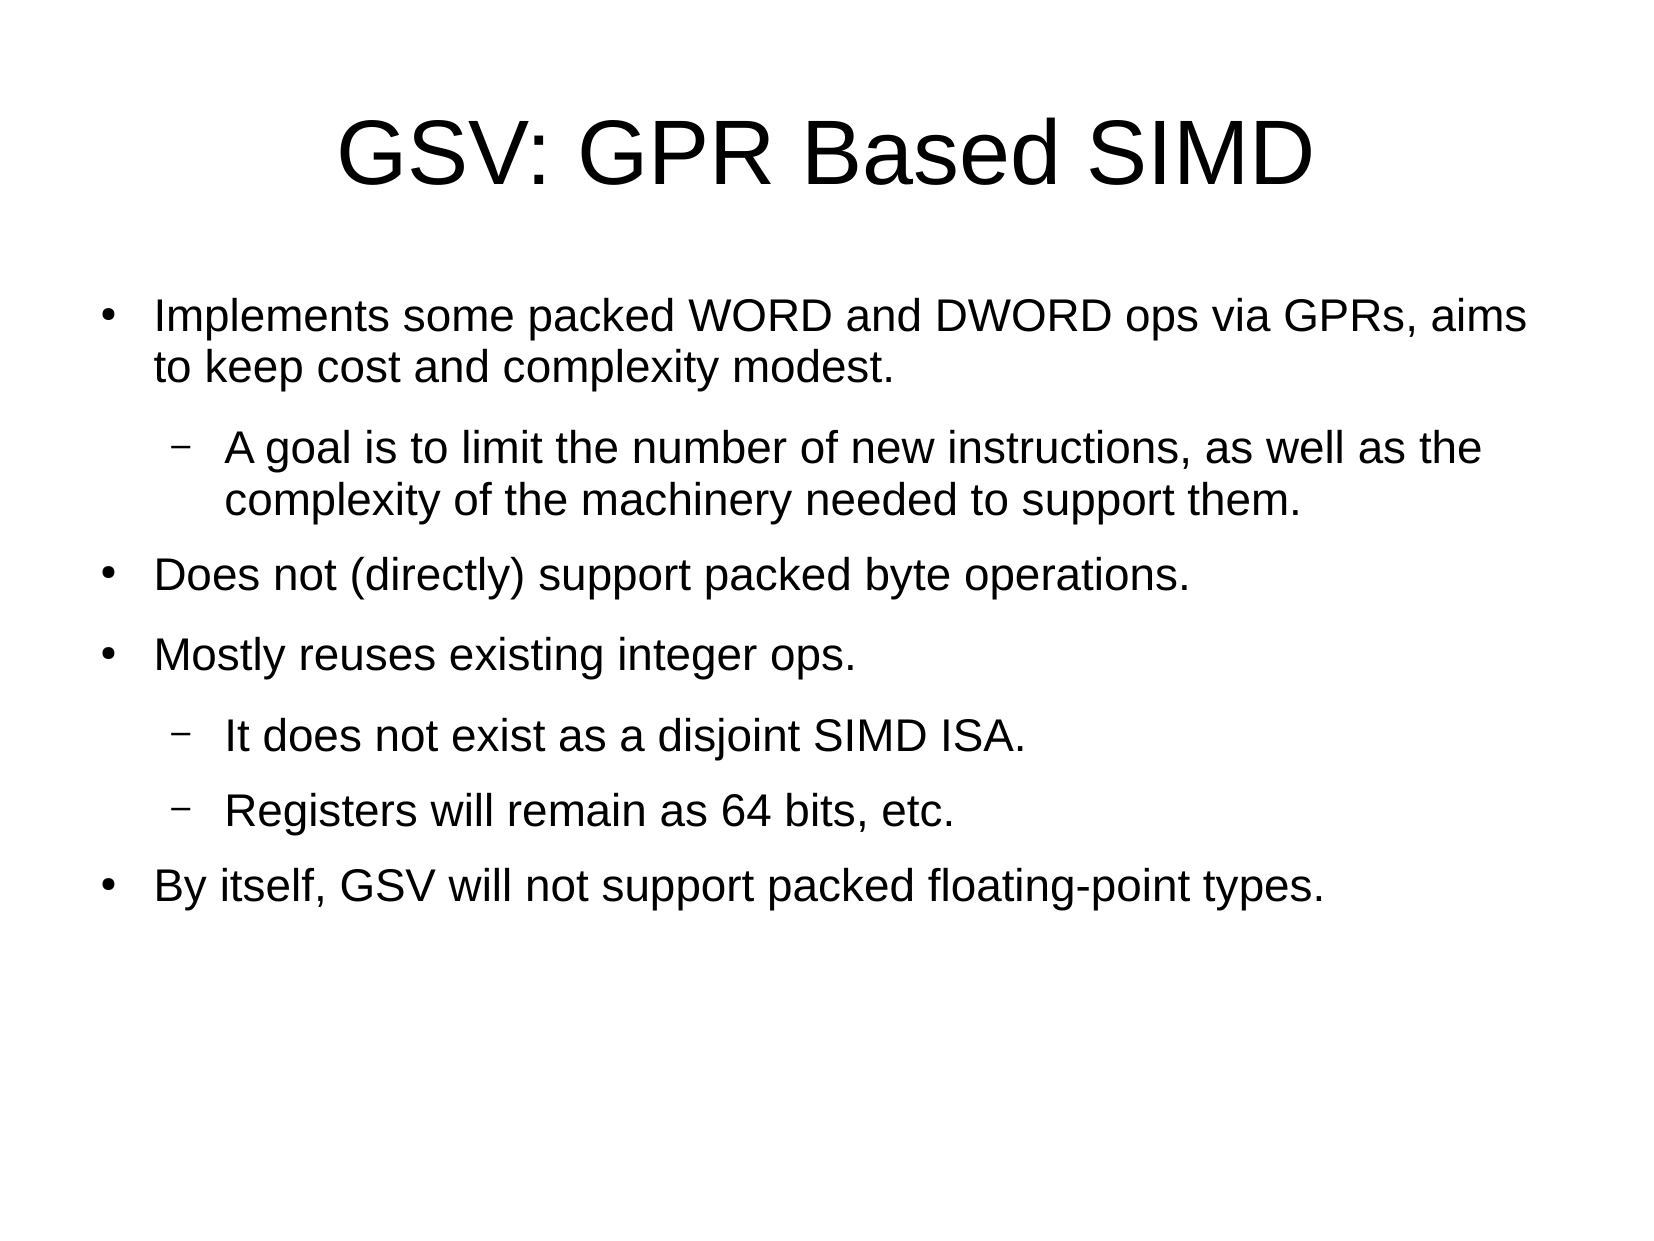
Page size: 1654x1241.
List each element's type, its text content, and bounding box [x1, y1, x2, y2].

title GSV: GPR Based SIMD [82, 49, 1571, 257]
list Implements some packed WORD and DWORD ops via GPRs, aims to keep cost and complexity modest. A goal is to limit the number of new instructions, as well as the complexity of the machinery needed to support them. Does not (directly) support packed byte operations. Mostly reuses existing integer ops. It does not exist as a disjoint SIMD ISA. Registers will remain as 64 bits, etc. By itself, GSV will not support packed floating-point types. [82, 290, 1571, 1109]
